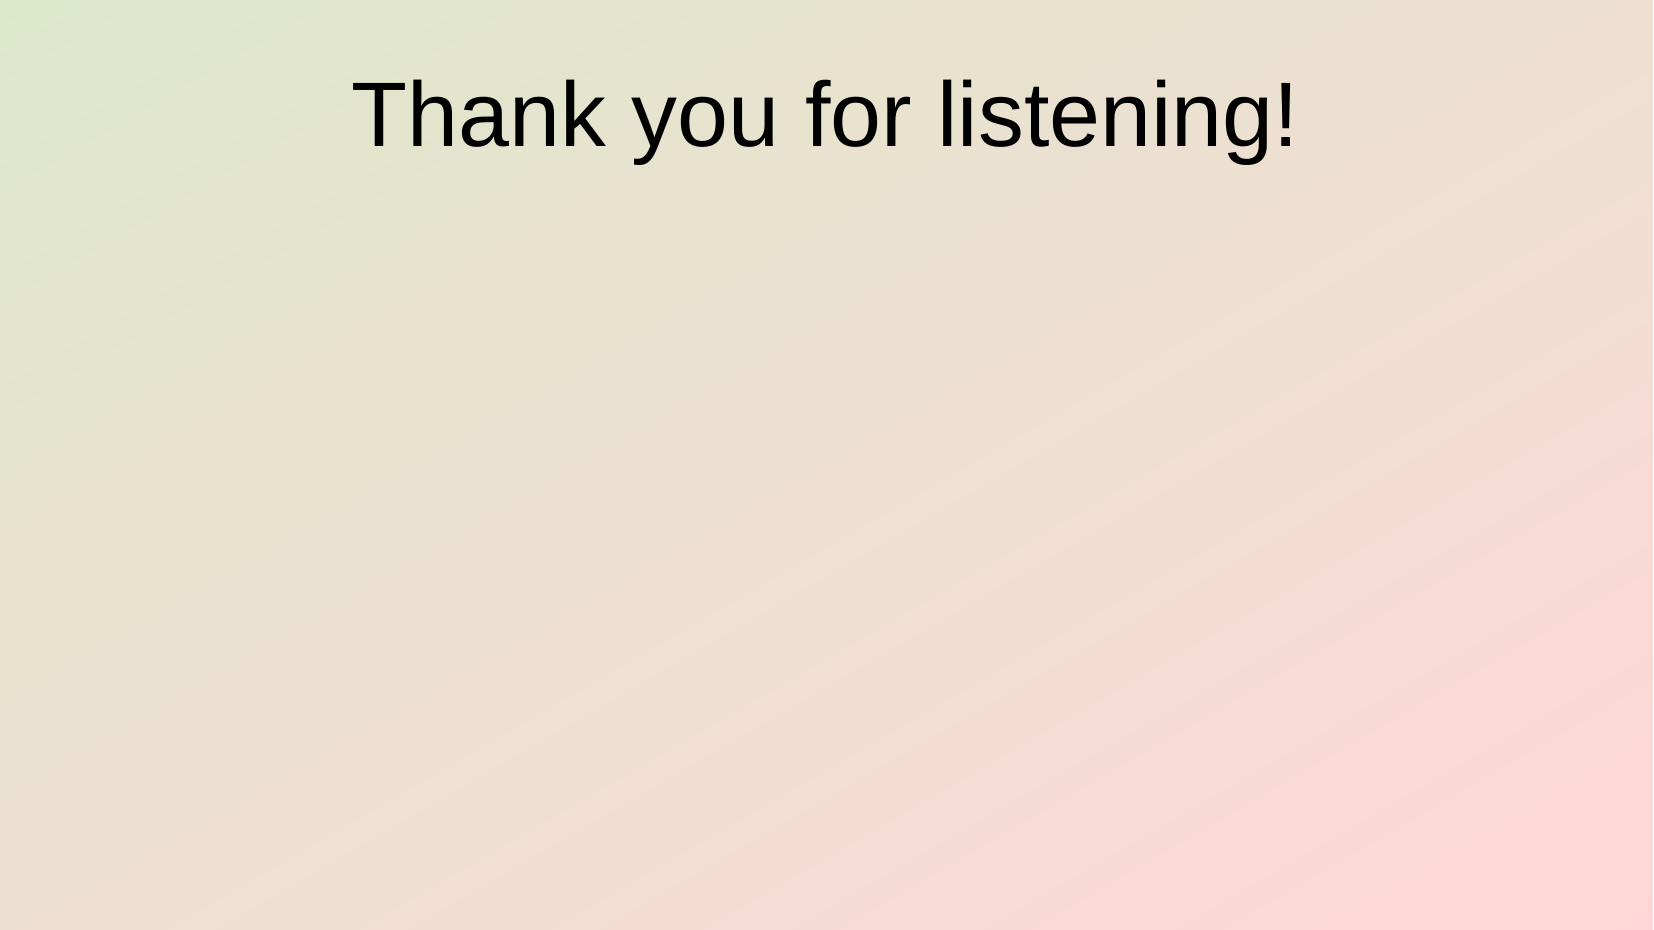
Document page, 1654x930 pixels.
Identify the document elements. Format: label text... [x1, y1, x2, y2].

title Thank you for listening! [82, 37, 1571, 193]
